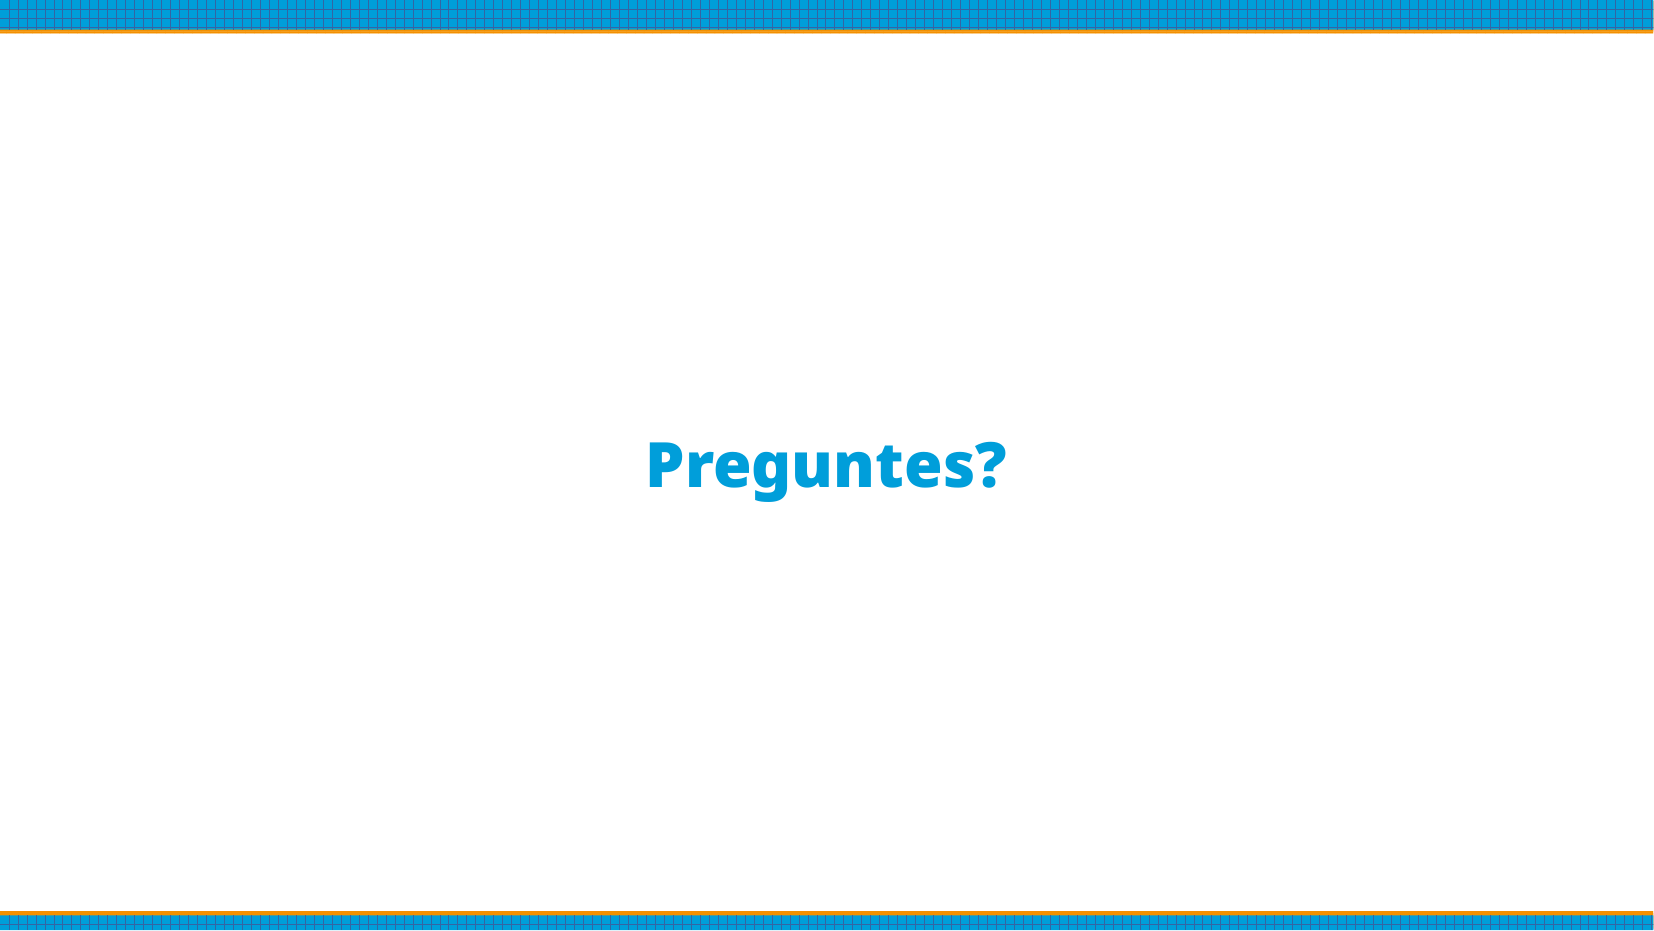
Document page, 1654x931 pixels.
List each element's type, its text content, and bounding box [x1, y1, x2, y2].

subtitle Preguntes? [82, 103, 1571, 824]
